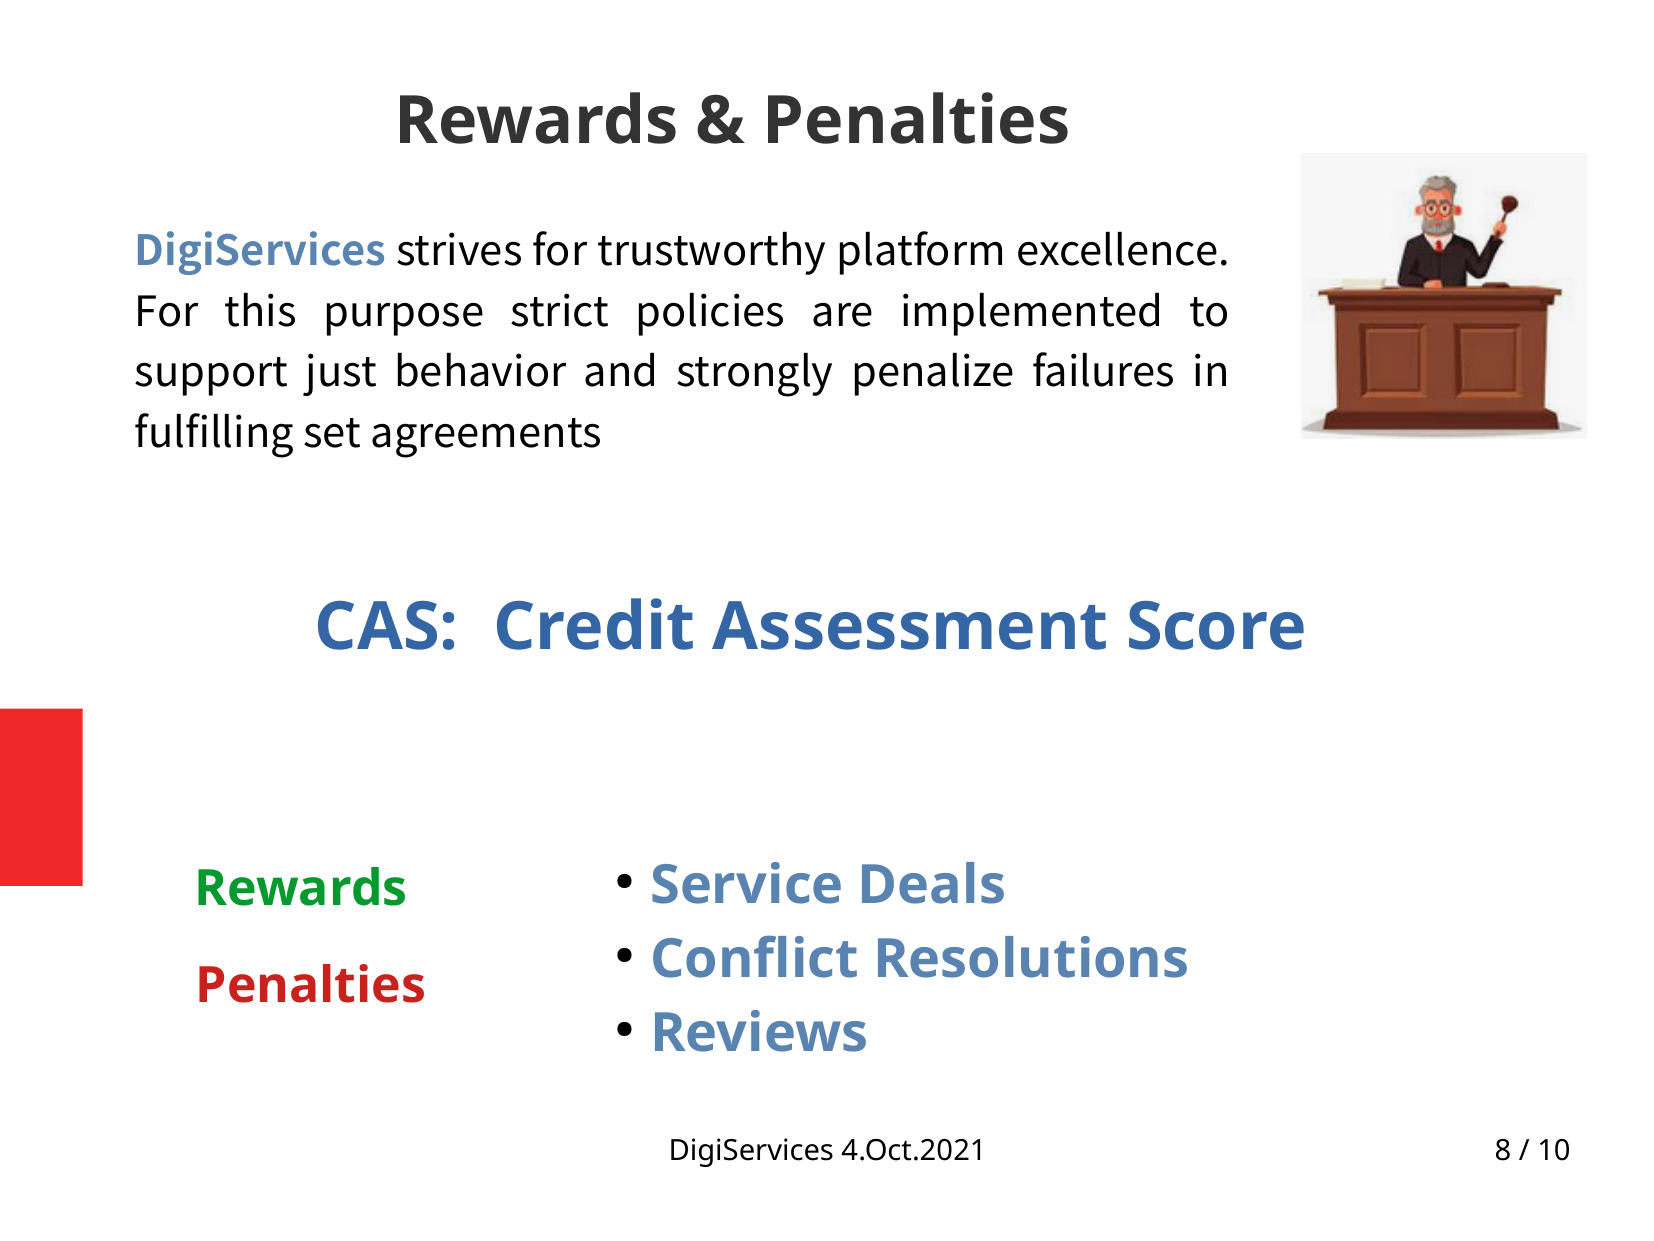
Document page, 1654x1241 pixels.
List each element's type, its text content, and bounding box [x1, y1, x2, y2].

picture [1301, 153, 1587, 439]
text_box CAS: Credit Assessment Score [300, 570, 1516, 736]
title Rewards & Penalties [394, 0, 1321, 237]
text_box DigiServices strives for trustworthy platform excellence. For this purpose strict policies are implemented to support just behavior and strongly penalize failures in fulfilling set agreements [120, 210, 1246, 584]
text_box Rewards [180, 844, 600, 918]
text_box Service Deals Conflict Resolutions Reviews [600, 838, 1336, 1096]
text_box Penalties [180, 942, 524, 1016]
